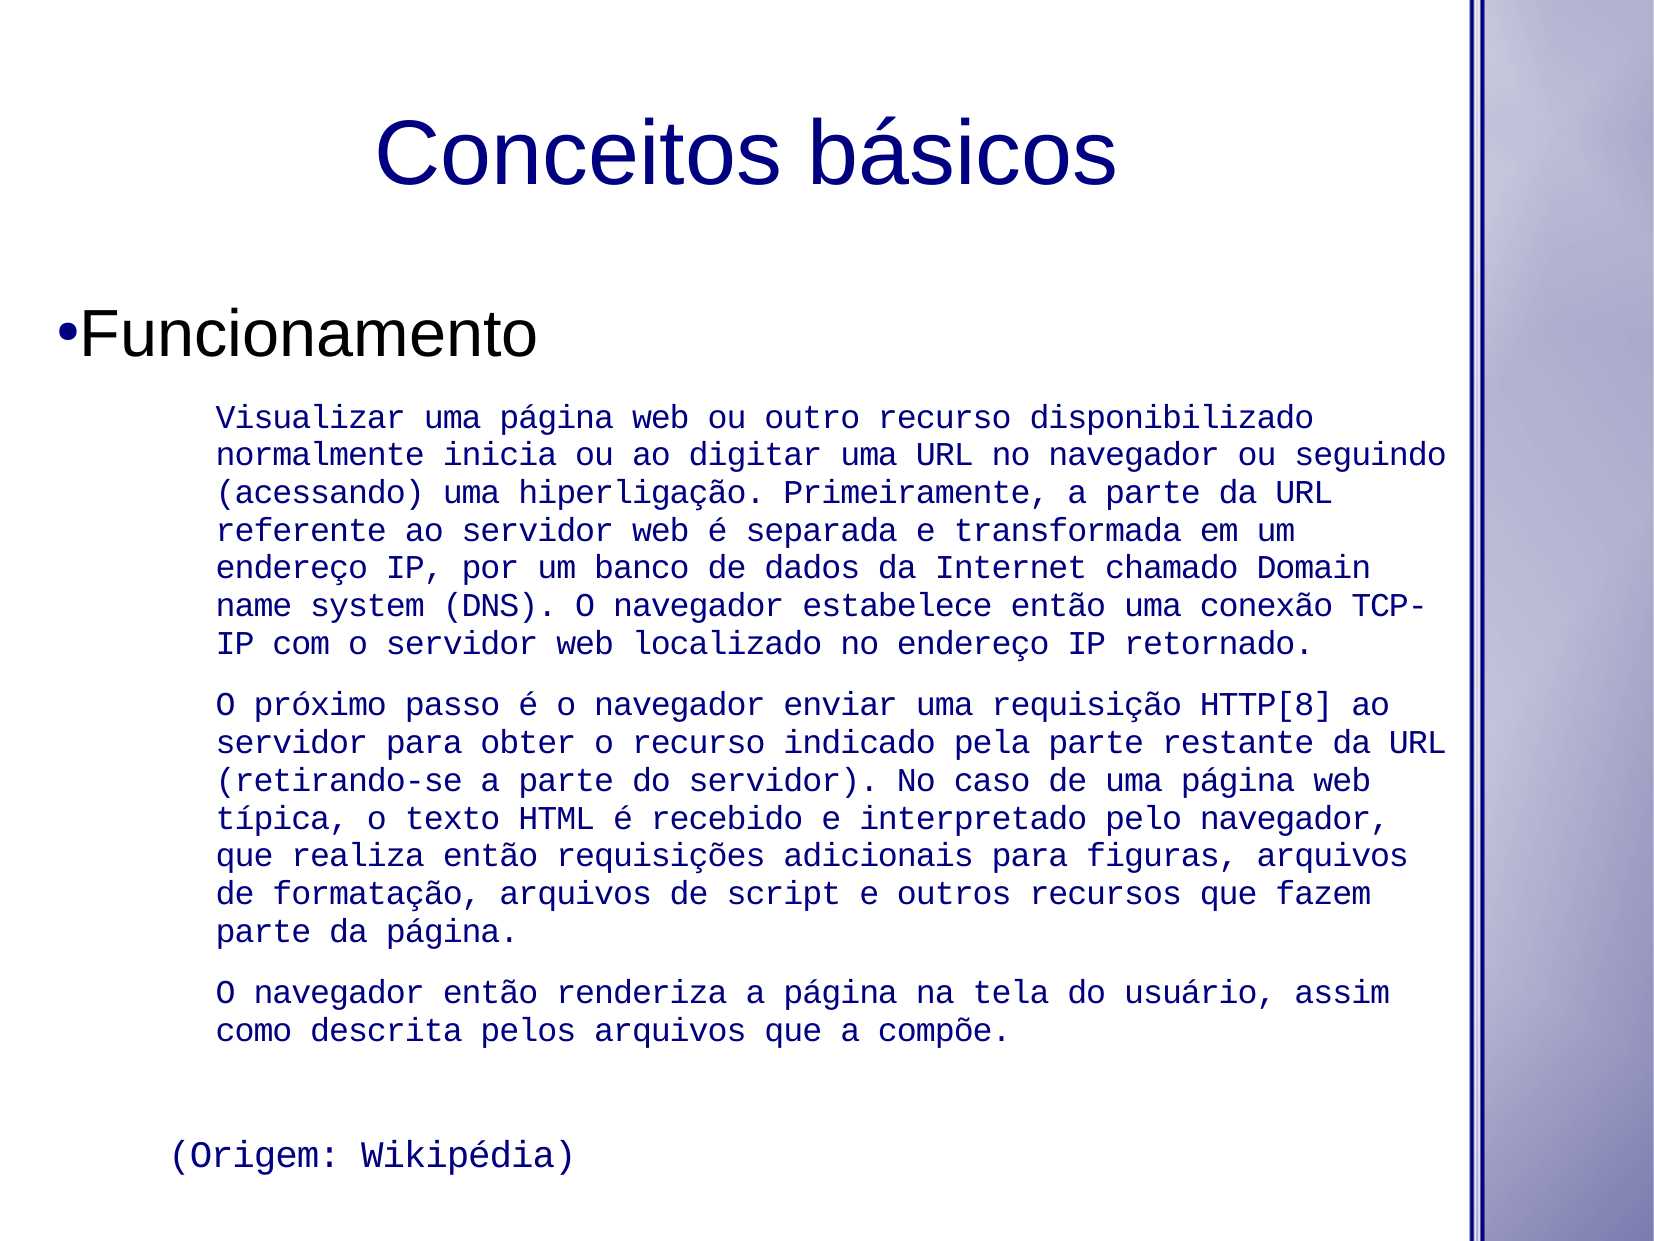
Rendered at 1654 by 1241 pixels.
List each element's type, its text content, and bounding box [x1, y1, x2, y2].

title Conceitos básicos [47, 49, 1447, 257]
picture [0, 0, 1654, 1241]
list Funcionamento Visualizar uma página web ou outro recurso disponibilizado normalmente inicia ou ao digitar uma URL no navegador ou seguindo (acessando) uma hiperligação. Primeiramente, a parte da URL referente ao servidor web é separada e transformada em um endereço IP, por um banco de dados da Internet chamado Domain name system (DNS). O navegador estabelece então uma conexão TCP-IP com o servidor web localizado no endereço IP retornado. O próximo passo é o navegador enviar uma requisição HTTP[8] ao servidor para obter o recurso indicado pela parte restante da URL (retirando-se a parte do servidor). No caso de uma página web típica, o texto HTML é recebido e interpretado pelo navegador, que realiza então requisições adicionais para figuras, arquivos de formatação, arquivos de script e outros recursos que fazem parte da página. O navegador então renderiza a página na tela do usuário, assim como descrita pelos arquivos que a compõe. (Origem: Wikipédia) [47, 296, 1447, 1179]
